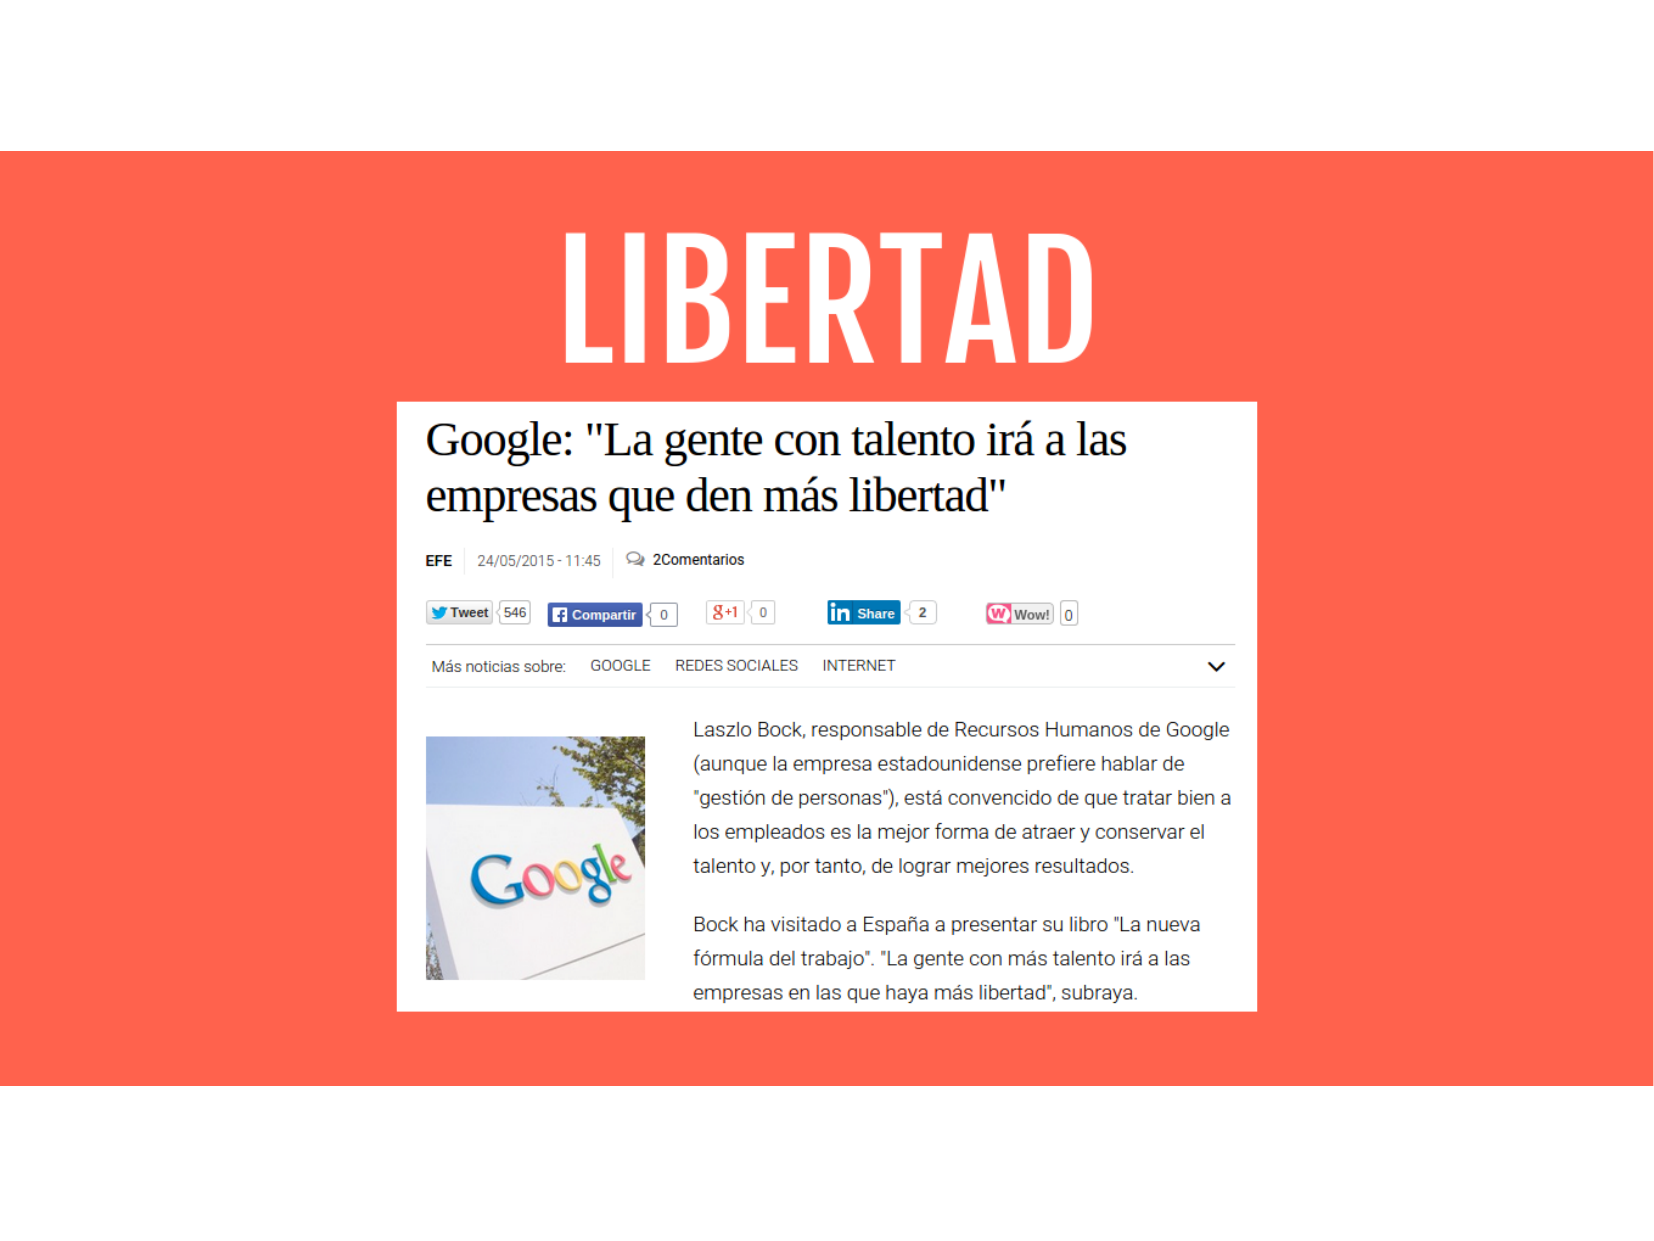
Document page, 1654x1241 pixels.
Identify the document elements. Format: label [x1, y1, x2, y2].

picture [0, 151, 1654, 1086]
